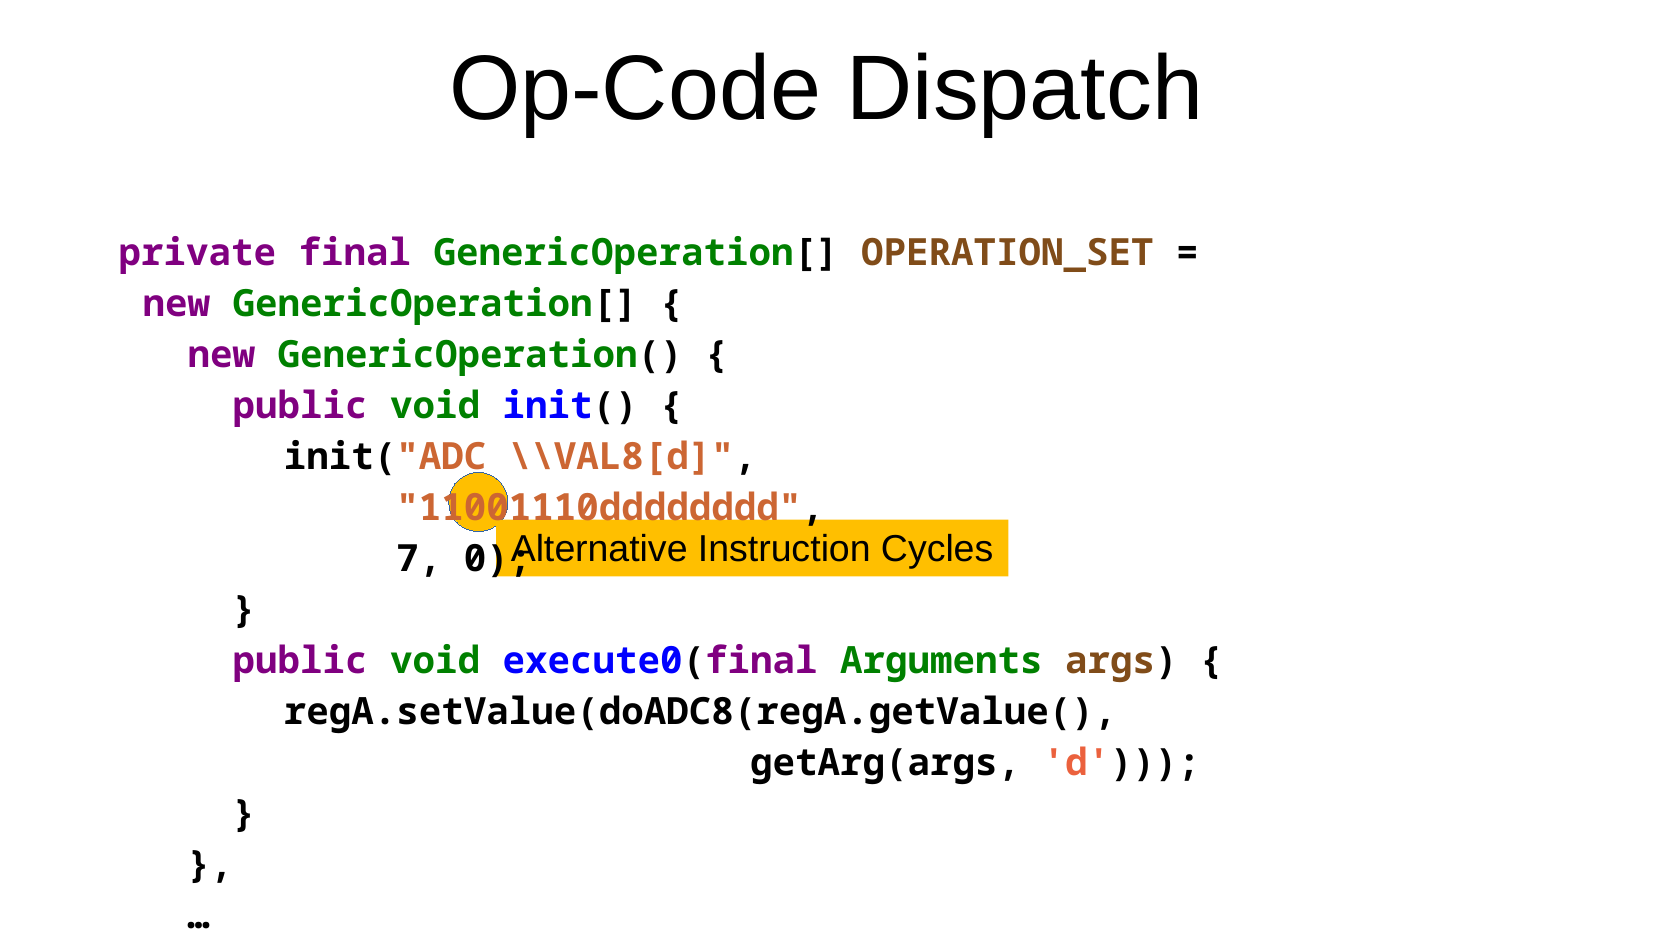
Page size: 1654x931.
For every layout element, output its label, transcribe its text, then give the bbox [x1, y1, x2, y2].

table_header private final GenericOperation[] OPERATION_SET = new GenericOperation[] { new GenericOperation() { public void init() { init("ADC \\VAL8[d]", "11001110dddddddd", 7, 0); } public void execute0(final Arguments args) { regA.setValue(doADC8(regA.getValue(), getArg(args, 'd'))); } }, … } [84, 219, 1571, 931]
title Op-Code Dispatch [82, 10, 1571, 166]
